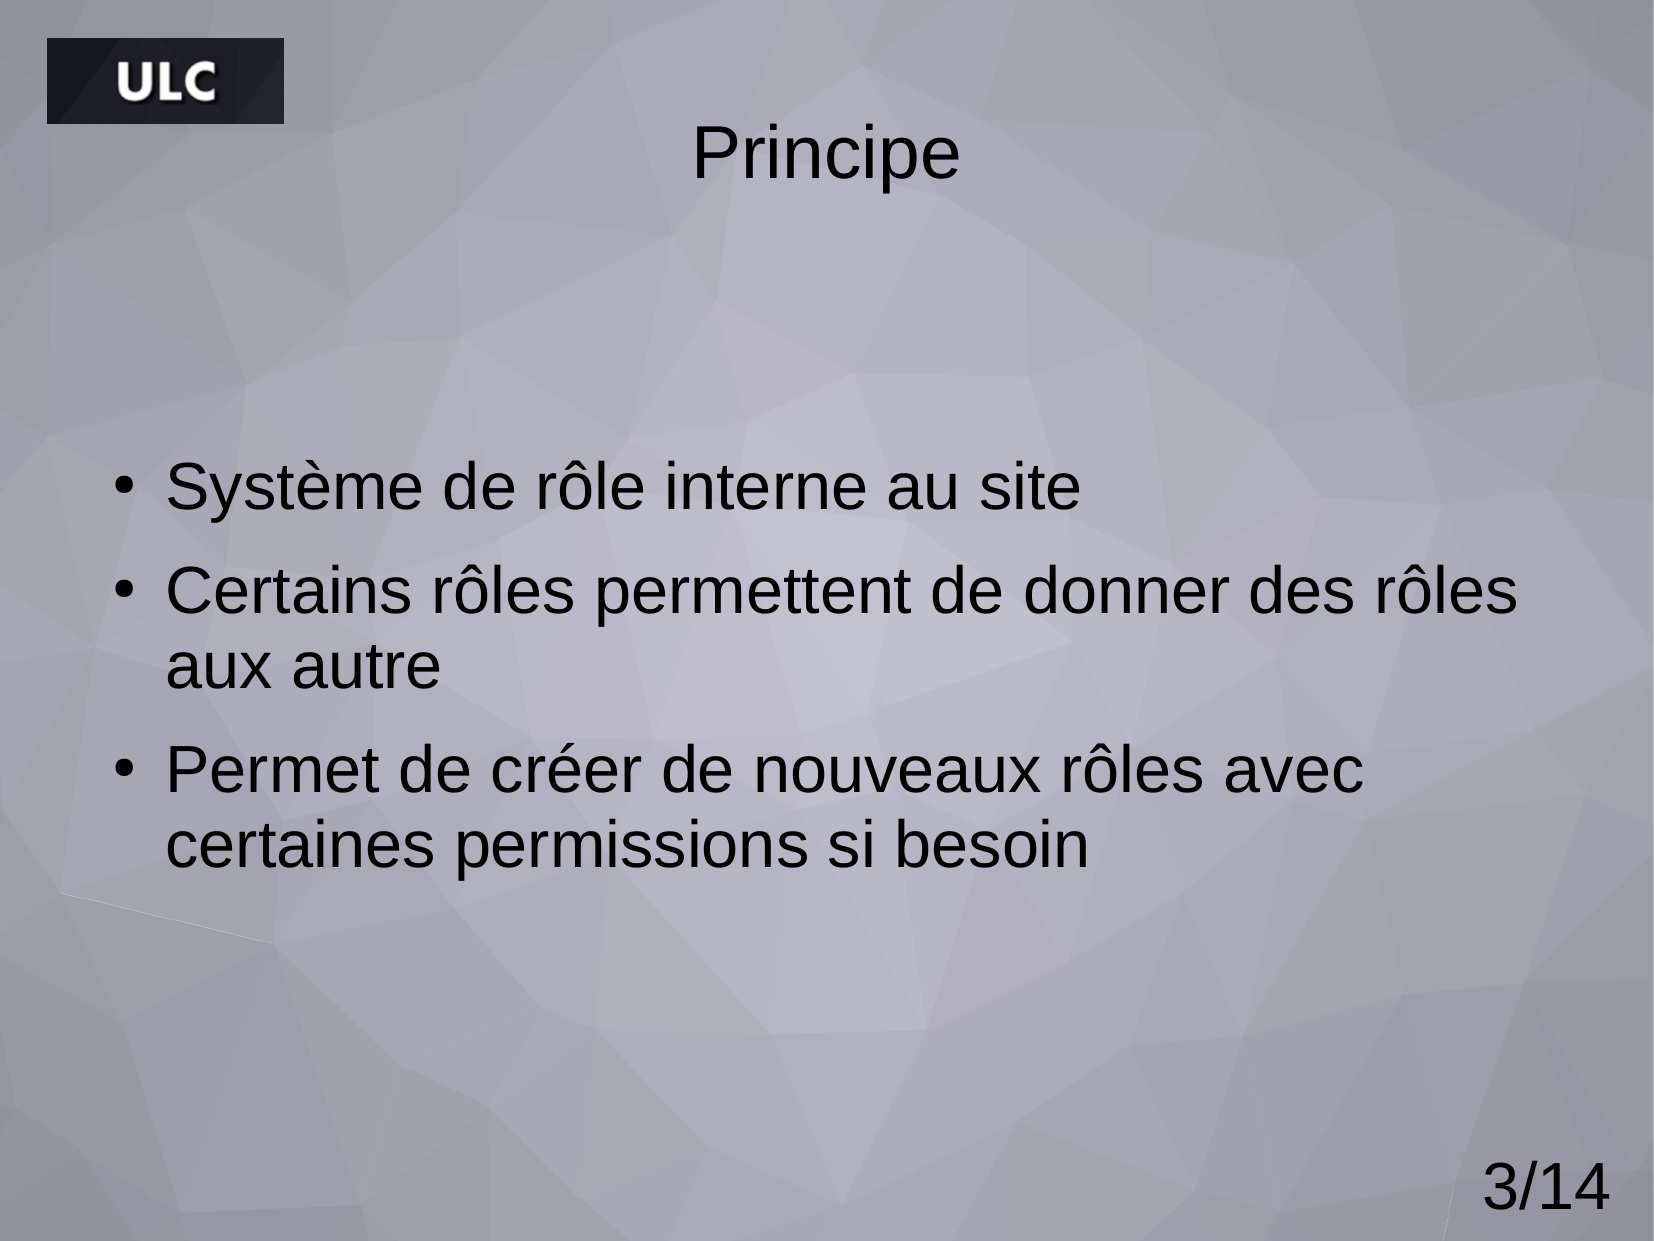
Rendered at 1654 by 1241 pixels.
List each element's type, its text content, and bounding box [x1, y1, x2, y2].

picture [0, 0, 1654, 1241]
list Système de rôle interne au site Certains rôles permettent de donner des rôles aux autre Permet de créer de nouveaux rôles avec certaines permissions si besoin [94, 448, 1583, 910]
list 3/14 [1411, 1045, 1654, 1217]
title Principe [82, 49, 1571, 257]
